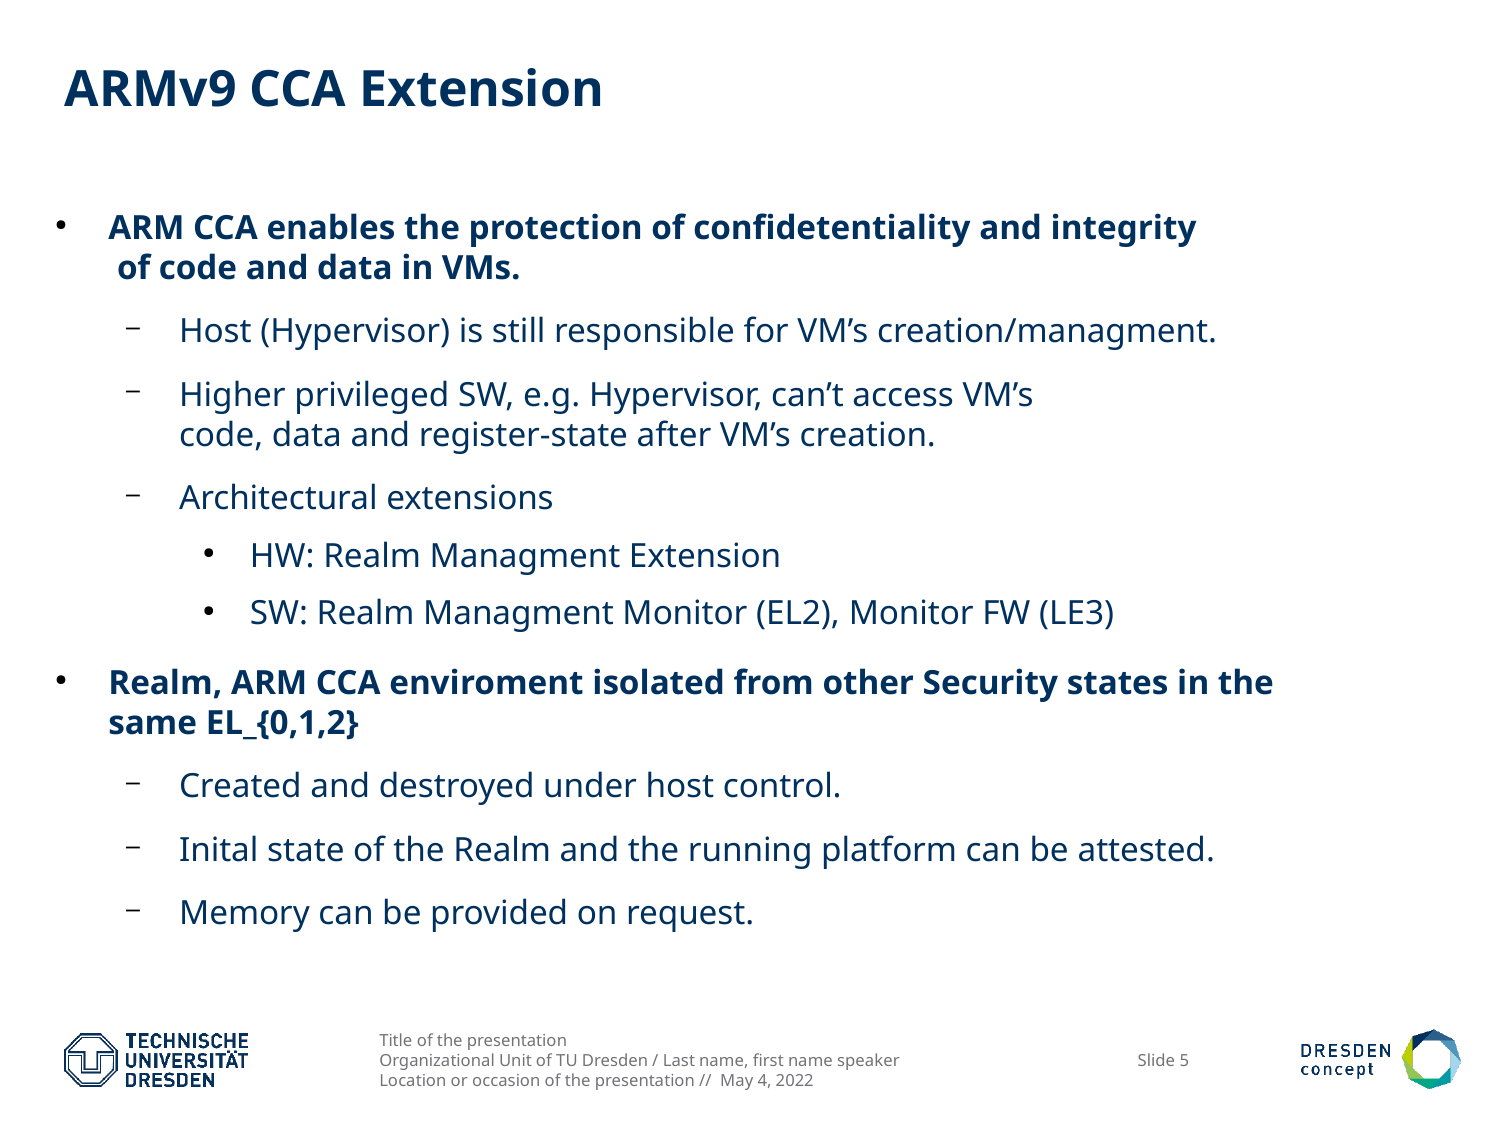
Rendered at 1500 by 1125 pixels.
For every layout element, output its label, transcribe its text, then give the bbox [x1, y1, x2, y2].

picture [1301, 1029, 1461, 1089]
picture [64, 1033, 248, 1087]
title ARMv9 CCA Extension [64, 56, 1437, 190]
list ARM CCA enables the protection of confidetentiality and integrity of code and data in VMs. Host (Hypervisor) is still responsible for VM’s creation/managment. Higher privileged SW, e.g. Hypervisor, can’t access VM’s code, data and register-state after VM’s creation. Architectural extensions HW: Realm Managment Extension SW: Realm Managment Monitor (EL2), Monitor FW (LE3) Realm, ARM CCA enviroment isolated from other Security states in the same EL_{0,1,2} Created and destroyed under host control. Inital state of the Realm and the running platform can be attested. Memory can be provided on request. [37, 205, 1426, 826]
